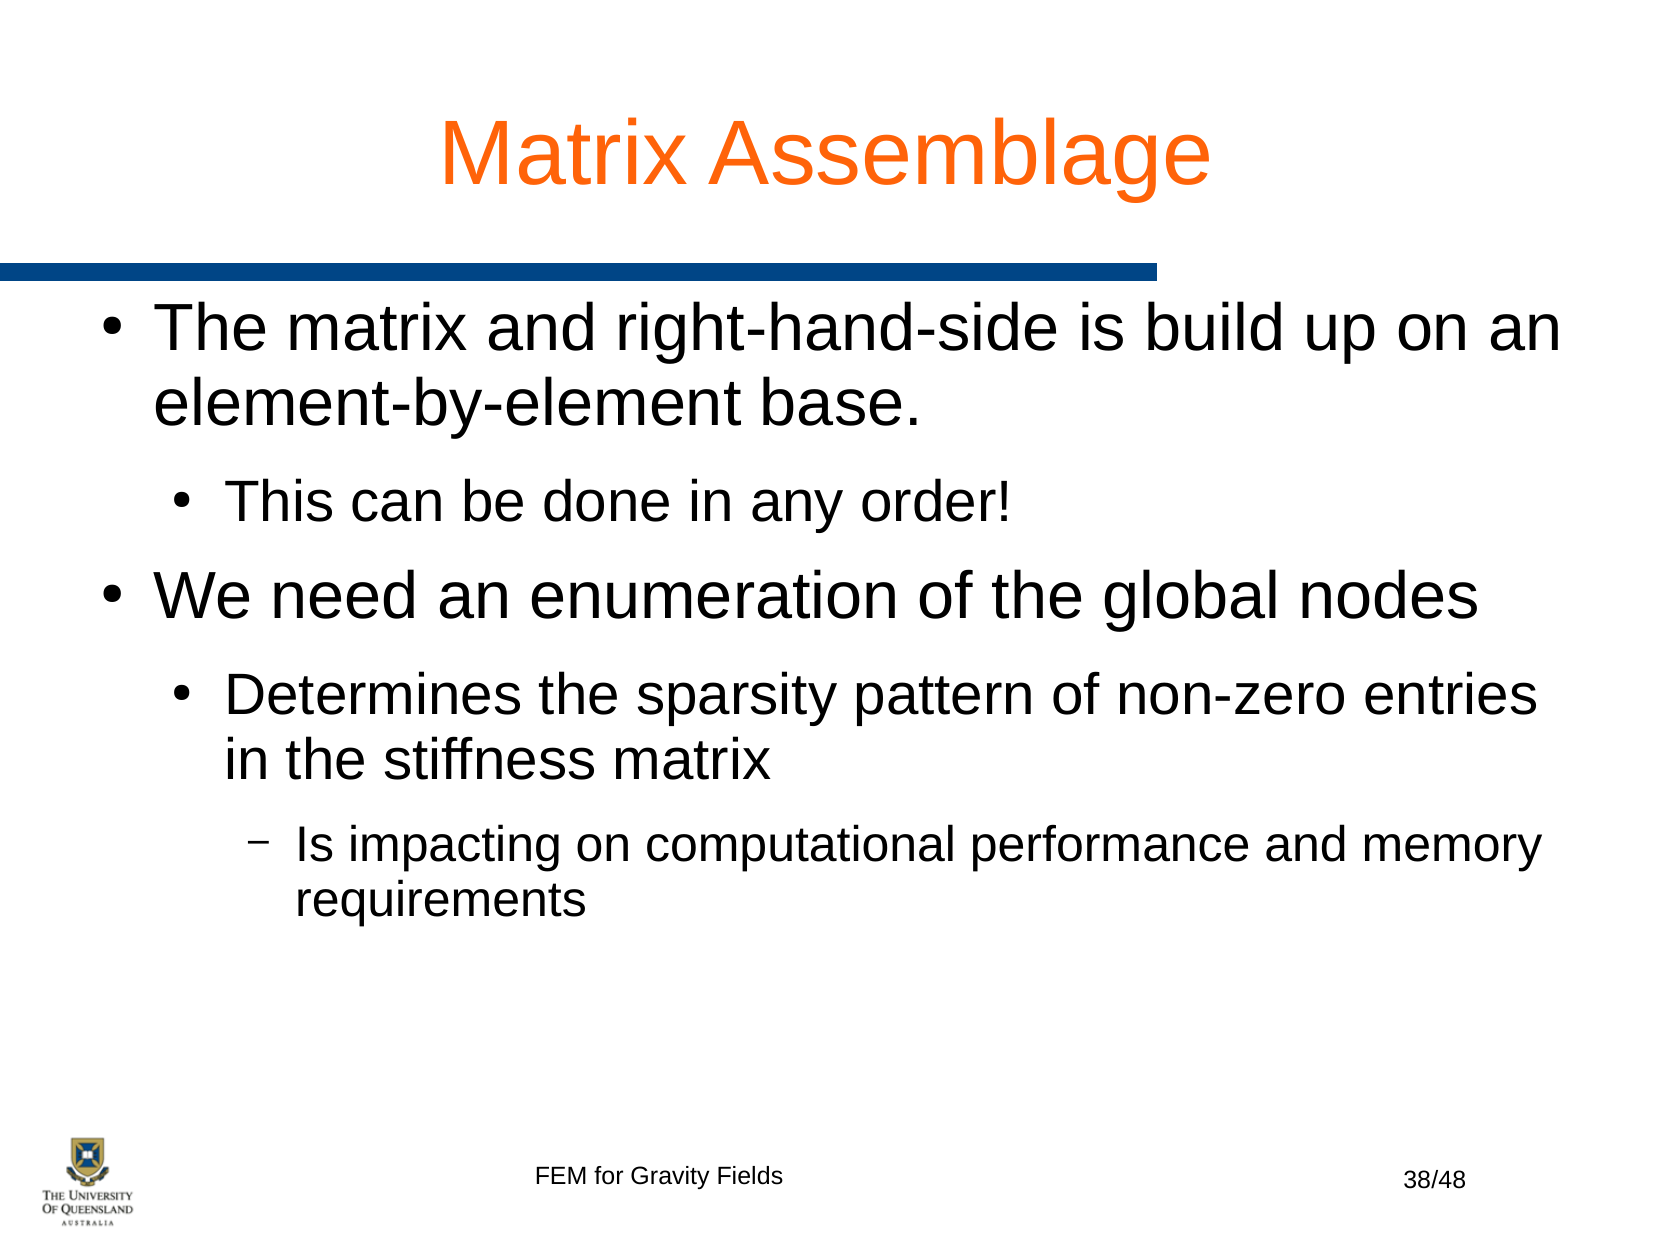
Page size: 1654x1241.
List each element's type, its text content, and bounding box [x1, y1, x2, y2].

list The matrix and right-hand-side is build up on an element-by-element base. This can be done in any order! We need an enumeration of the global nodes Determines the sparsity pattern of non-zero entries in the stiffness matrix Is impacting on computational performance and memory requirements [82, 290, 1571, 1010]
picture [35, 1133, 142, 1235]
title Matrix Assemblage [82, 49, 1571, 257]
